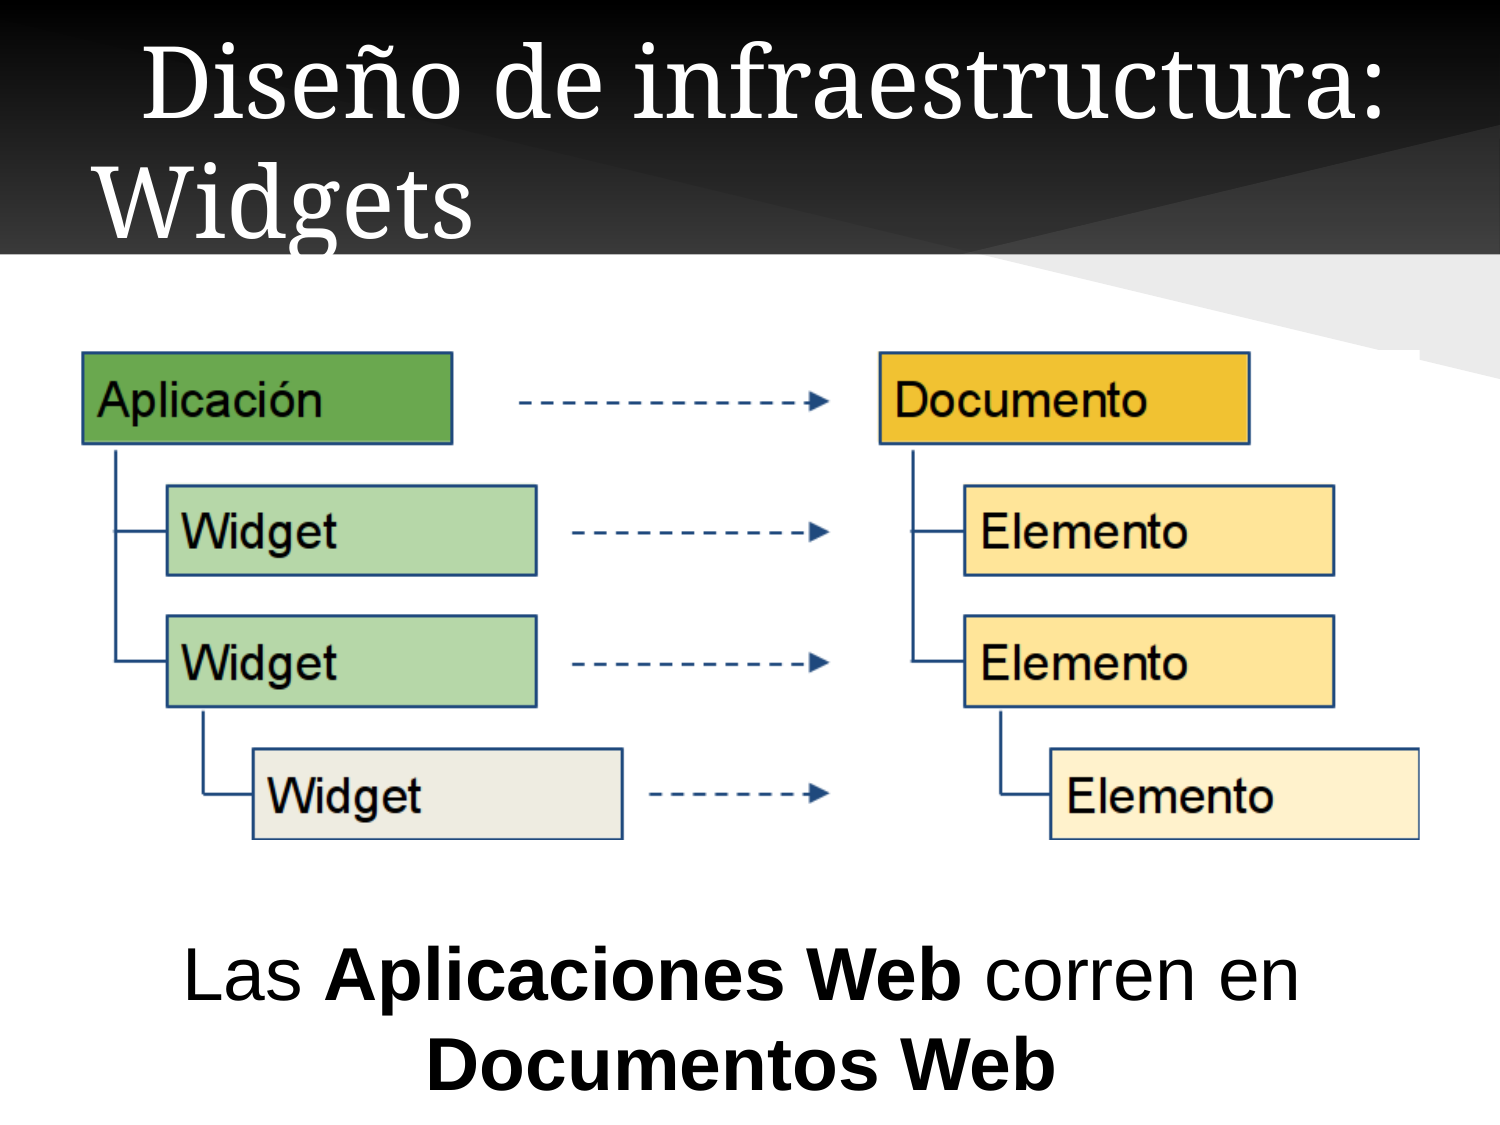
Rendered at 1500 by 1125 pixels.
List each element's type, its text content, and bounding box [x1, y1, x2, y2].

text_box [80, 350, 1420, 840]
text_box Las Aplicaciones Web corren en Documentos Web [30, 910, 1453, 1113]
title Diseño de infraestructura: Widgets [75, 45, 1425, 233]
